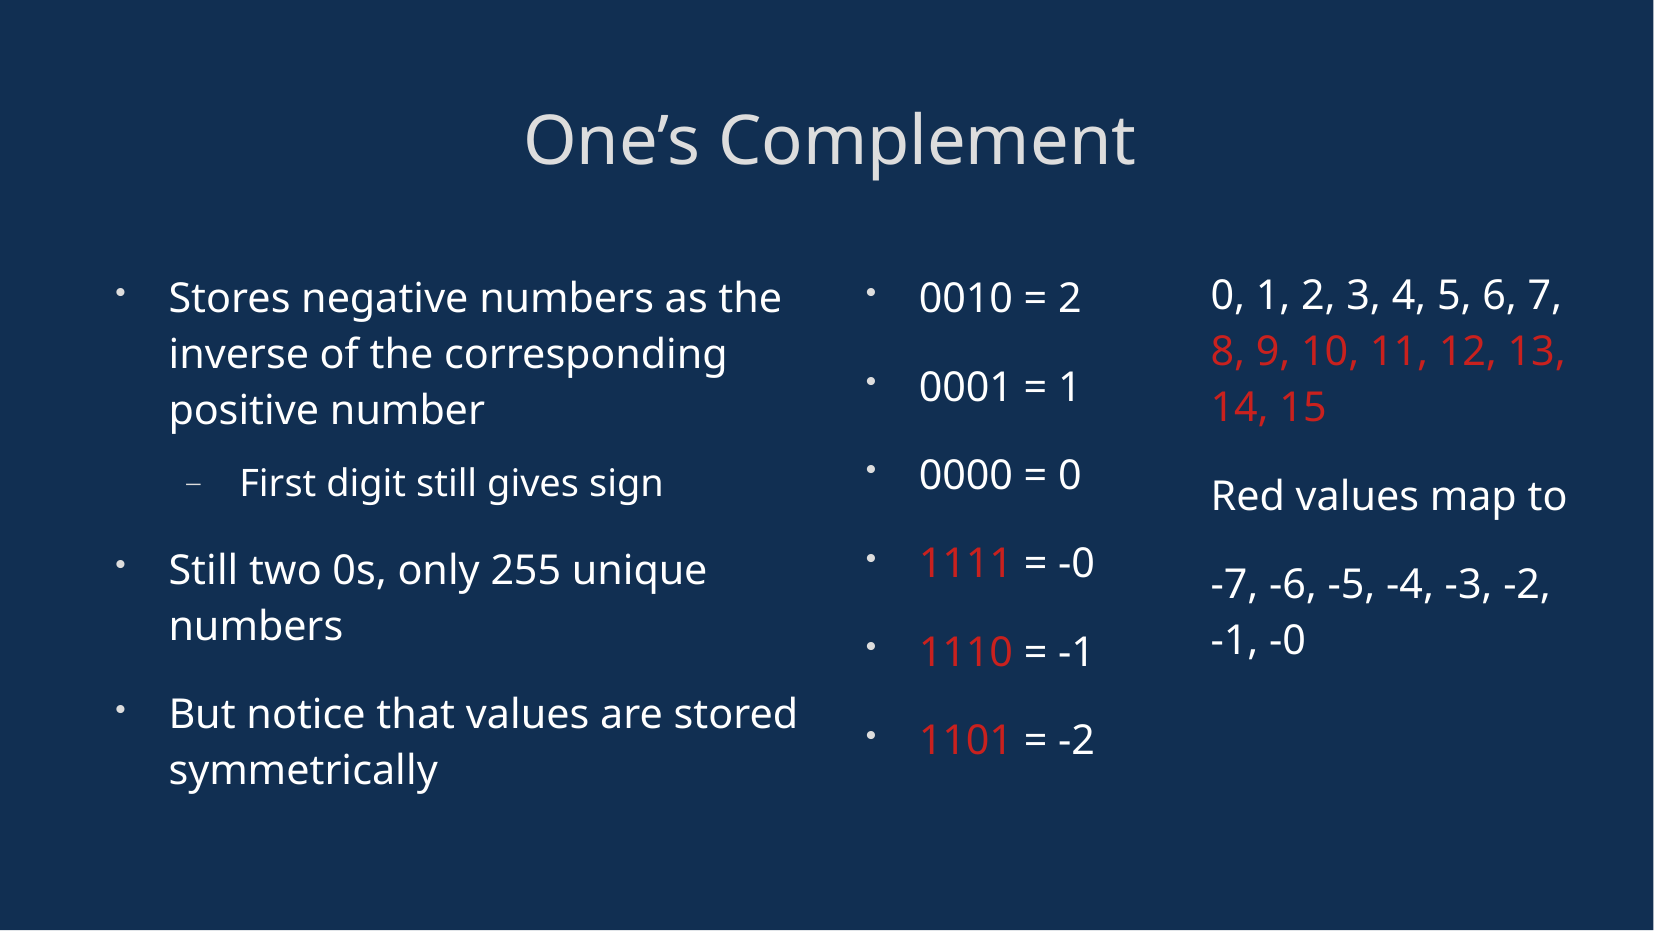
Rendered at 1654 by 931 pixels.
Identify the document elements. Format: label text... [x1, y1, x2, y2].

title One’s Complement [97, 56, 1563, 220]
list 0010 = 2 0001 = 1 0000 = 0 1111 = -0 1110 = -1 1101 = -2 [848, 268, 1211, 806]
list 0, 1, 2, 3, 4, 5, 6, 7, 8, 9, 10, 11, 12, 13, 14, 15 Red values map to -7, -6, -5, -4, -3, -2, -1, -0 [1210, 265, 1574, 803]
list Stores negative numbers as the inverse of the corresponding positive number First digit still gives sign Still two 0s, only 255 unique numbers But notice that values are stored symmetrically [97, 268, 813, 806]
